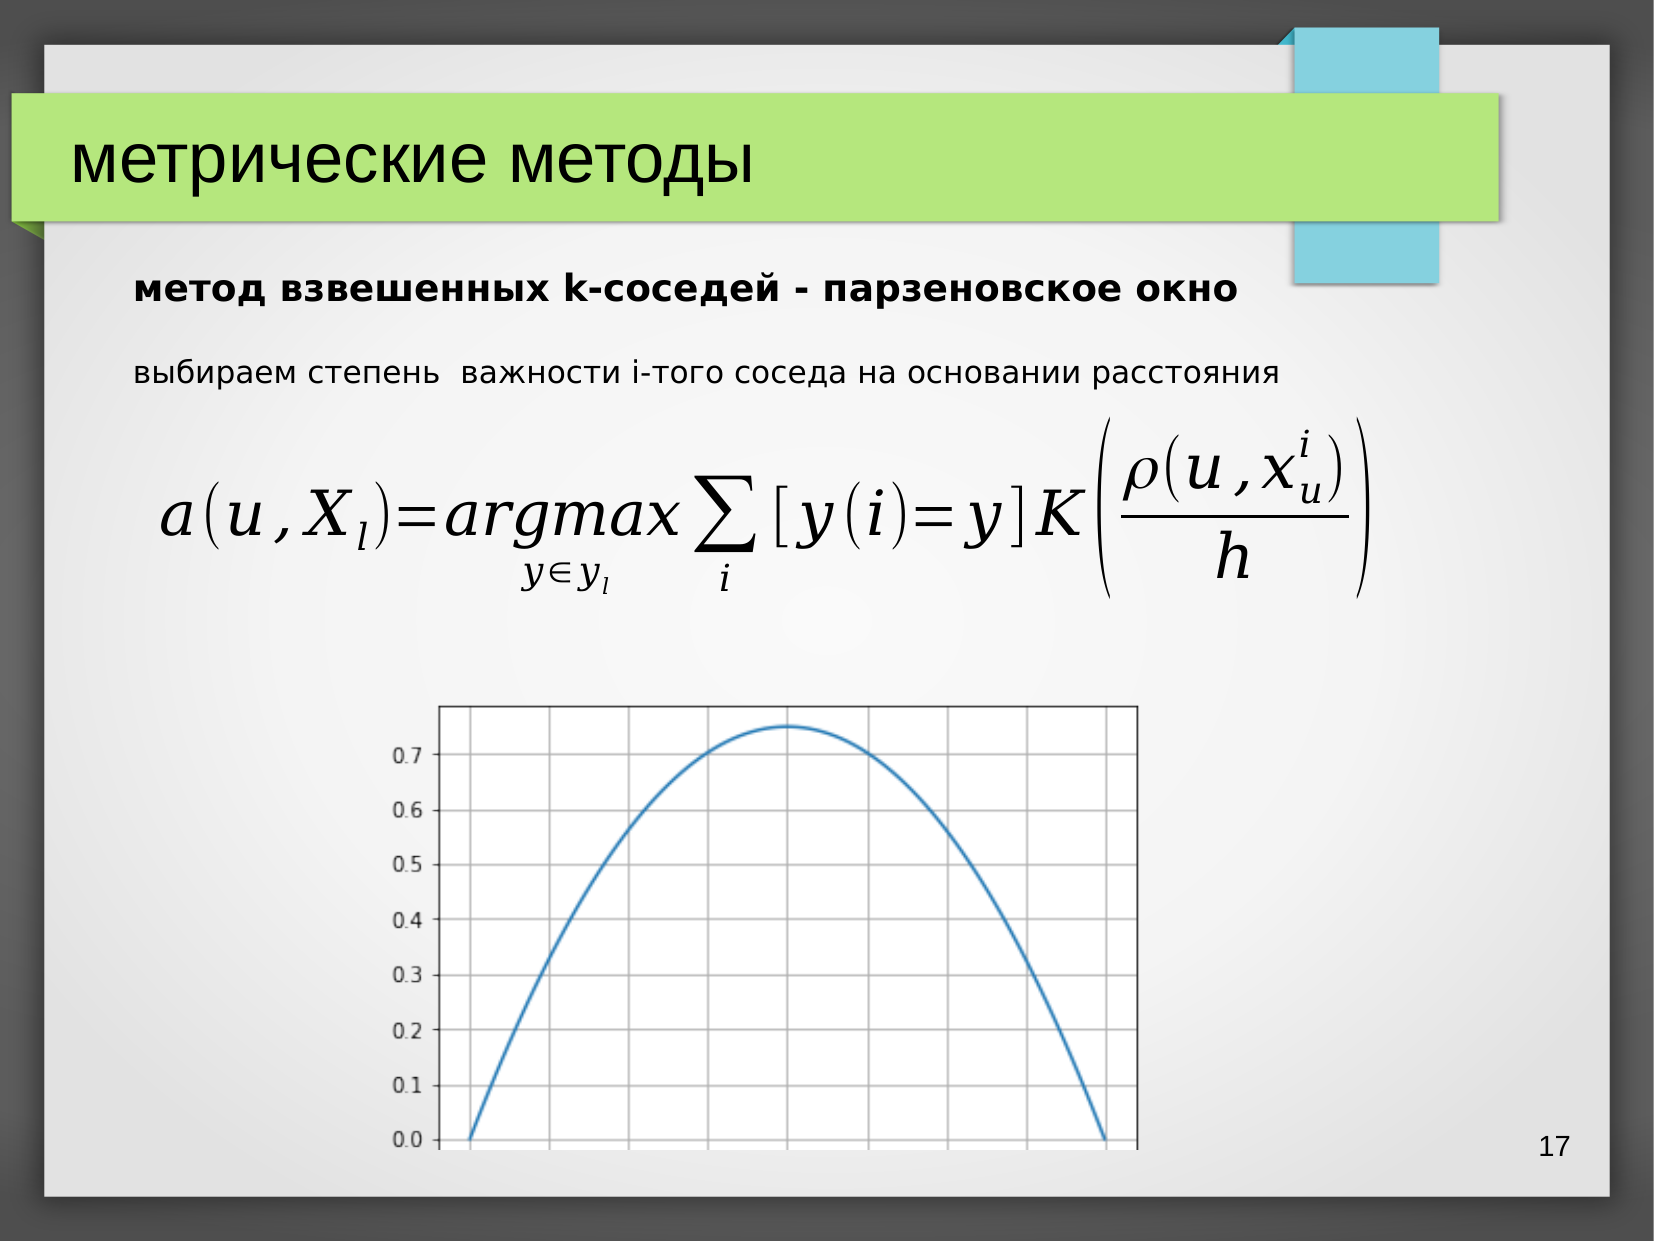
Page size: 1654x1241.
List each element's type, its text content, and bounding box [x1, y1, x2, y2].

text_box метод взвешенных k-соседей - парзеновское окно выбираем степень важности i-того соседа на основании расстояния [118, 259, 1382, 404]
title метрические методы [70, 118, 1205, 199]
chart [153, 413, 1382, 604]
picture [0, 0, 1654, 1241]
